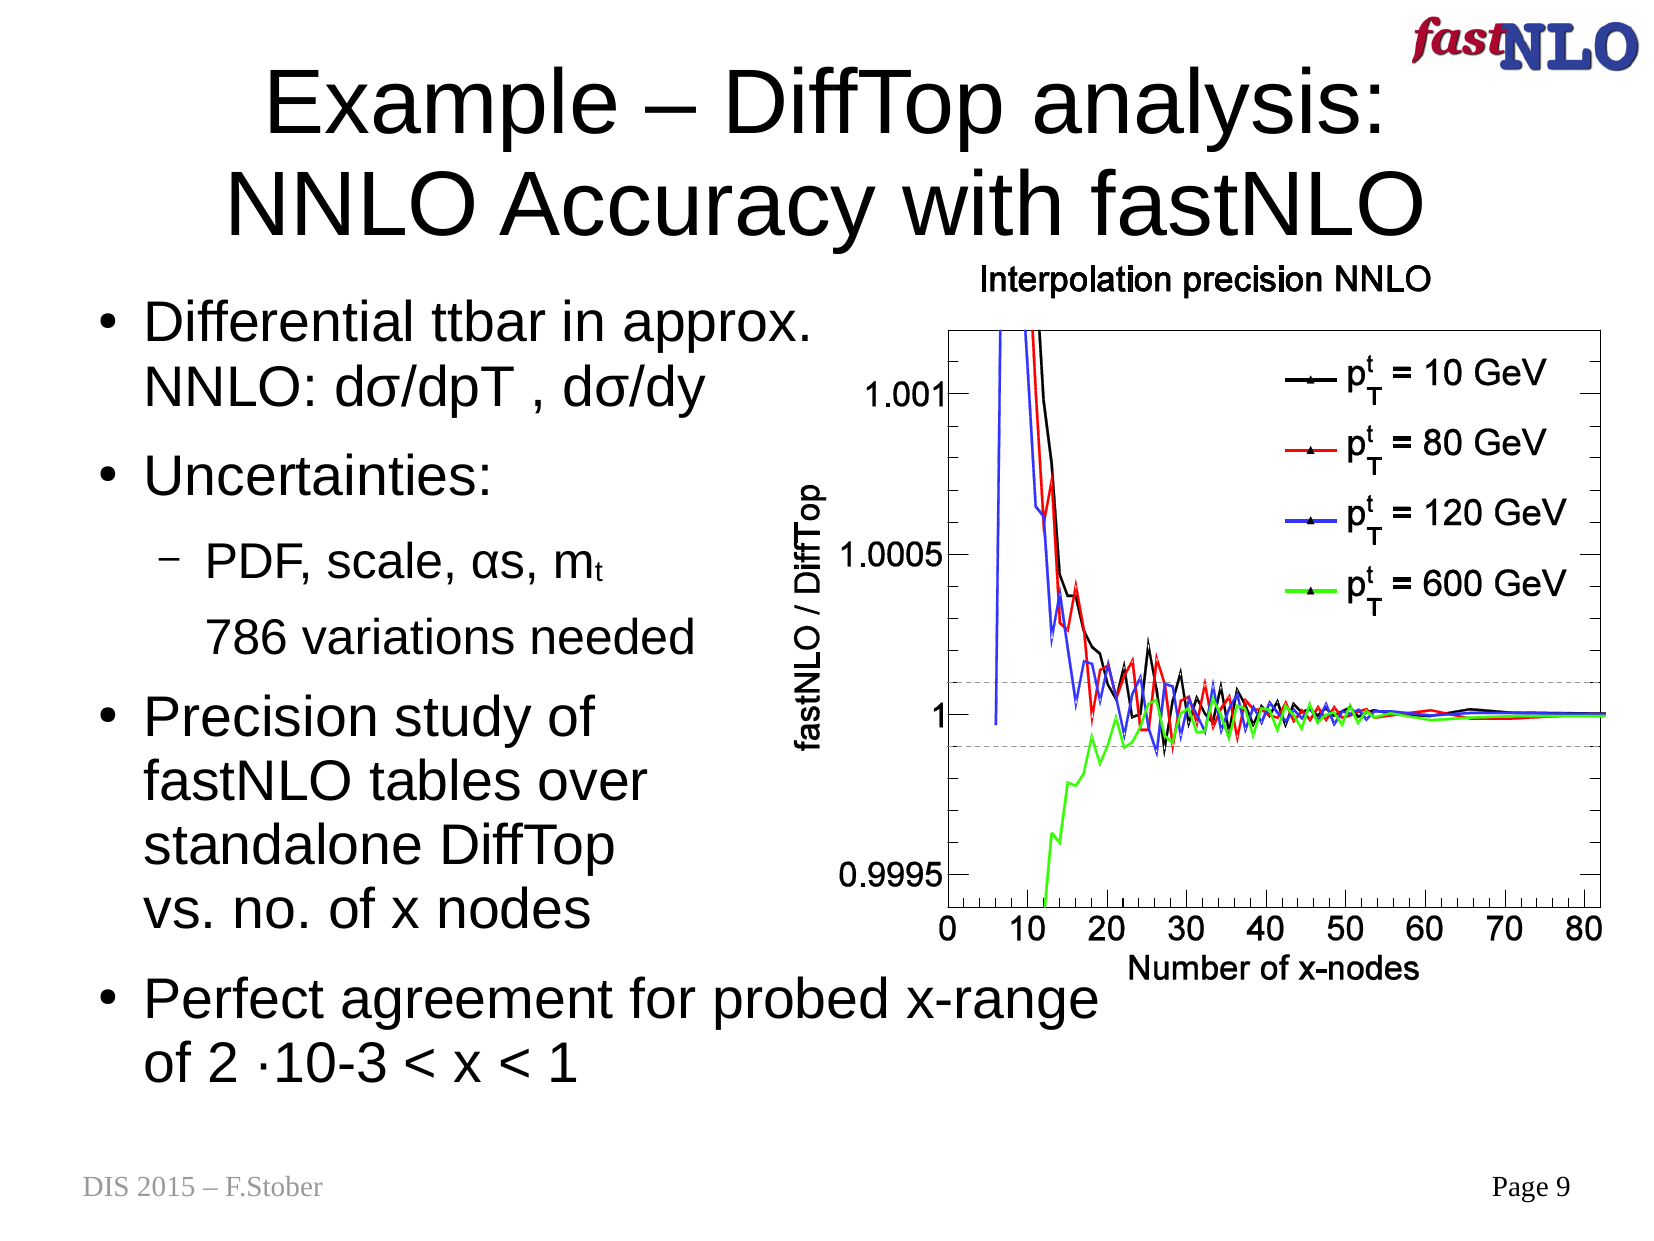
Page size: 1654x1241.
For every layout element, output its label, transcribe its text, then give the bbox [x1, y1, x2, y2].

picture [776, 256, 1636, 996]
picture [1404, 12, 1644, 72]
list Differential ttbar in approx. NNLO: dσ/dpT , dσ/dy Uncertainties: PDF, scale, αs, mt 786 variations needed Precision study of fastNLO tables over standalone DiffTop vs. no. of x nodes Perfect agreement for probed x-range of 2 ·10-3 < x < 1 [82, 290, 1571, 1096]
title Example – DiffTop analysis: NNLO Accuracy with fastNLO [82, 49, 1571, 257]
